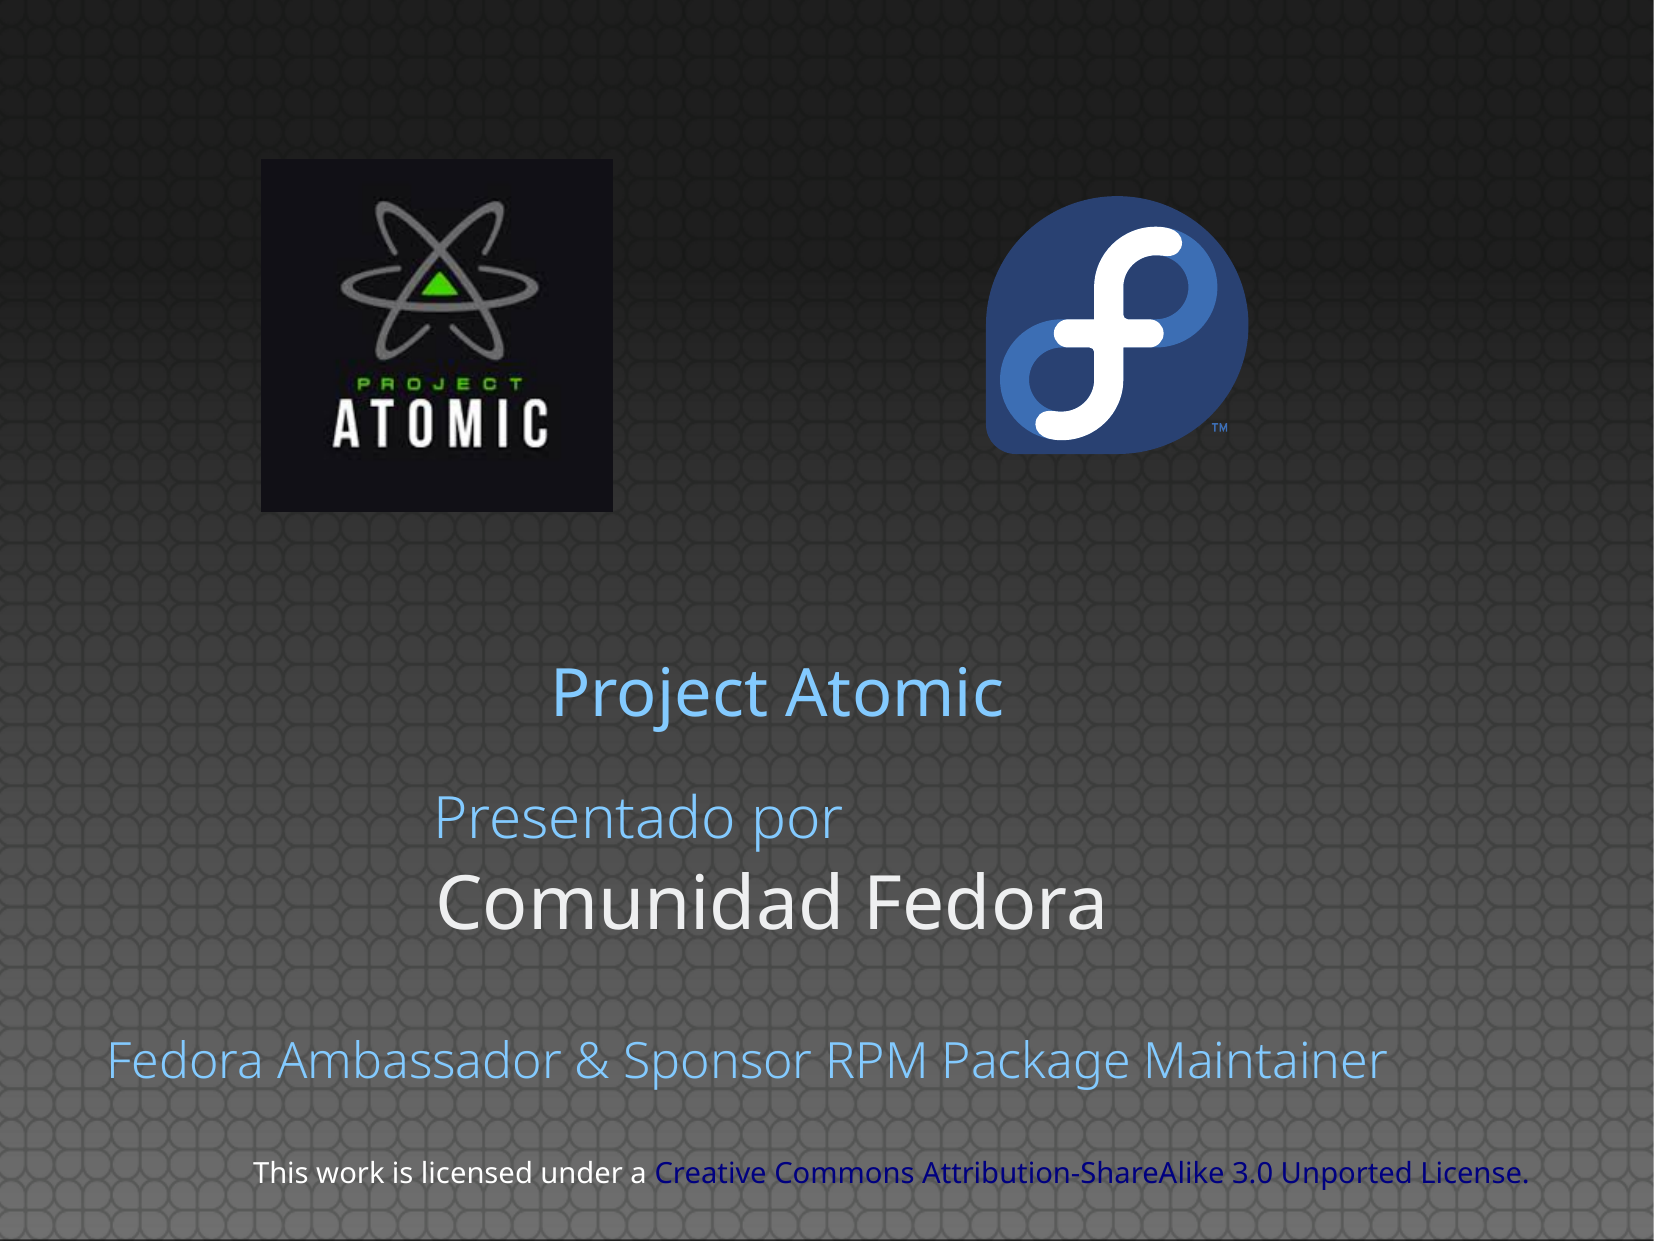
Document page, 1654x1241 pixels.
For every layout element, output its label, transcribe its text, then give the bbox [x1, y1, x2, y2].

subtitle Project Atomic [473, 594, 1099, 787]
text_box This work is licensed under a Creative Commons Attribution-ShareAlike 3.0 Unported License. [142, 1144, 1546, 1229]
text_box Comunidad Fedora [420, 842, 1186, 1009]
text_box Presentado por [418, 769, 891, 852]
text_box Fedora Ambassador & Sponsor RPM Package Maintainer [91, 1018, 1521, 1092]
picture [0, 0, 1654, 1241]
